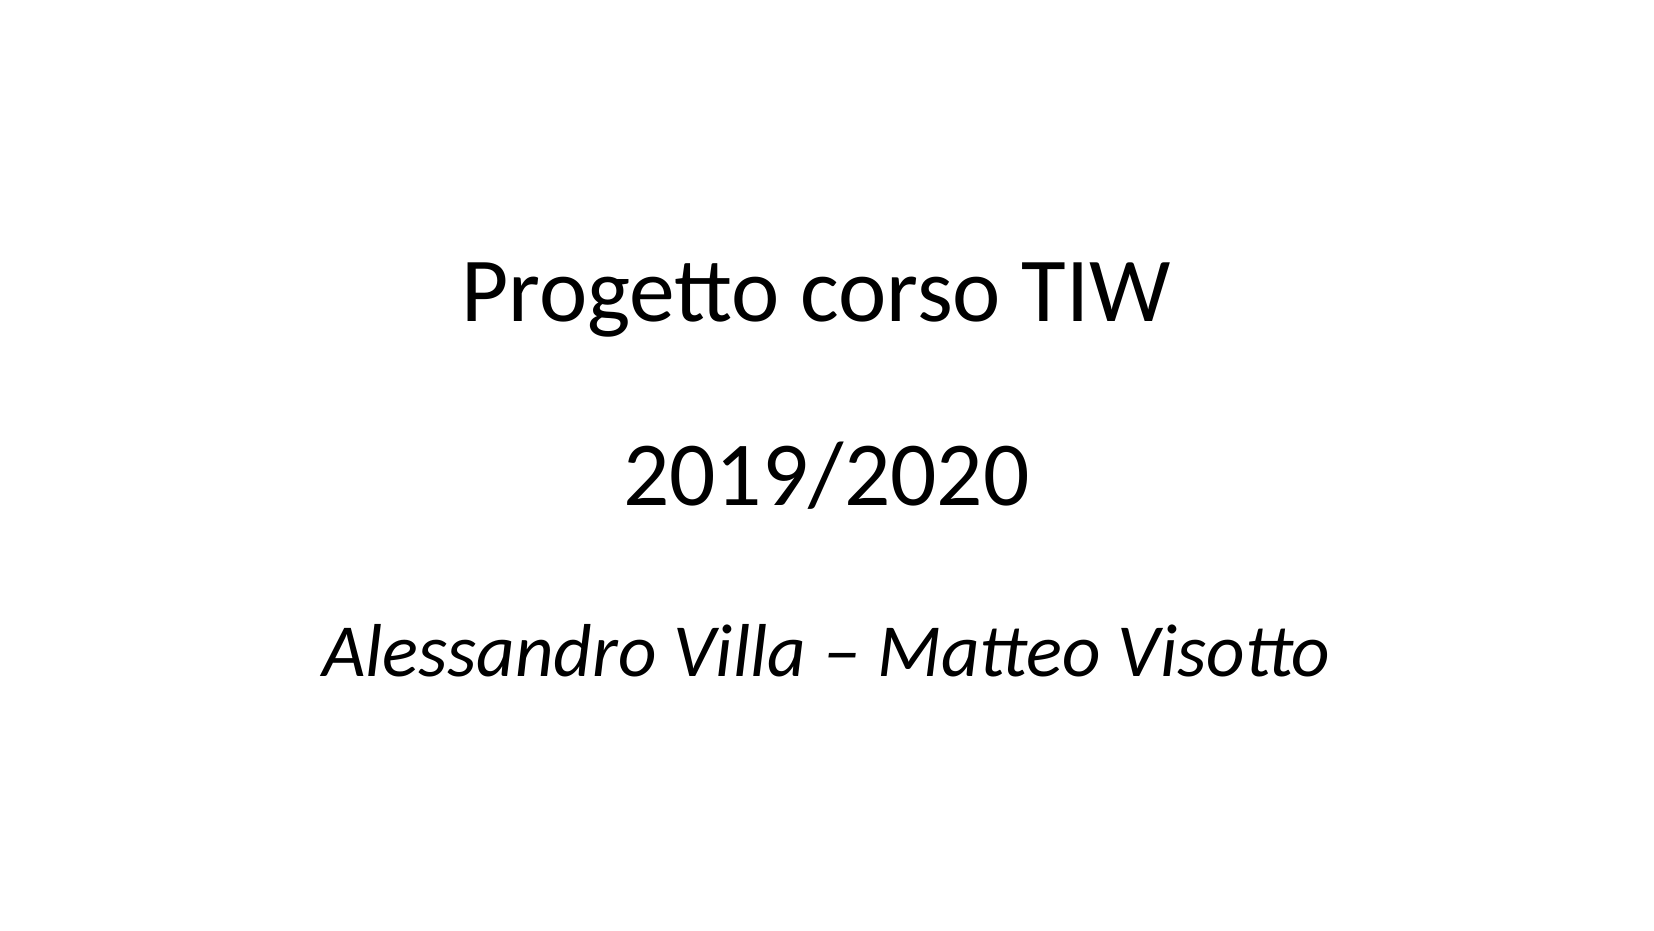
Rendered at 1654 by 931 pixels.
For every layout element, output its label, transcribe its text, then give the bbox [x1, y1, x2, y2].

subtitle Progetto corso TIW 2019/2020 Alessandro Villa – Matteo Visotto [82, 202, 1571, 746]
